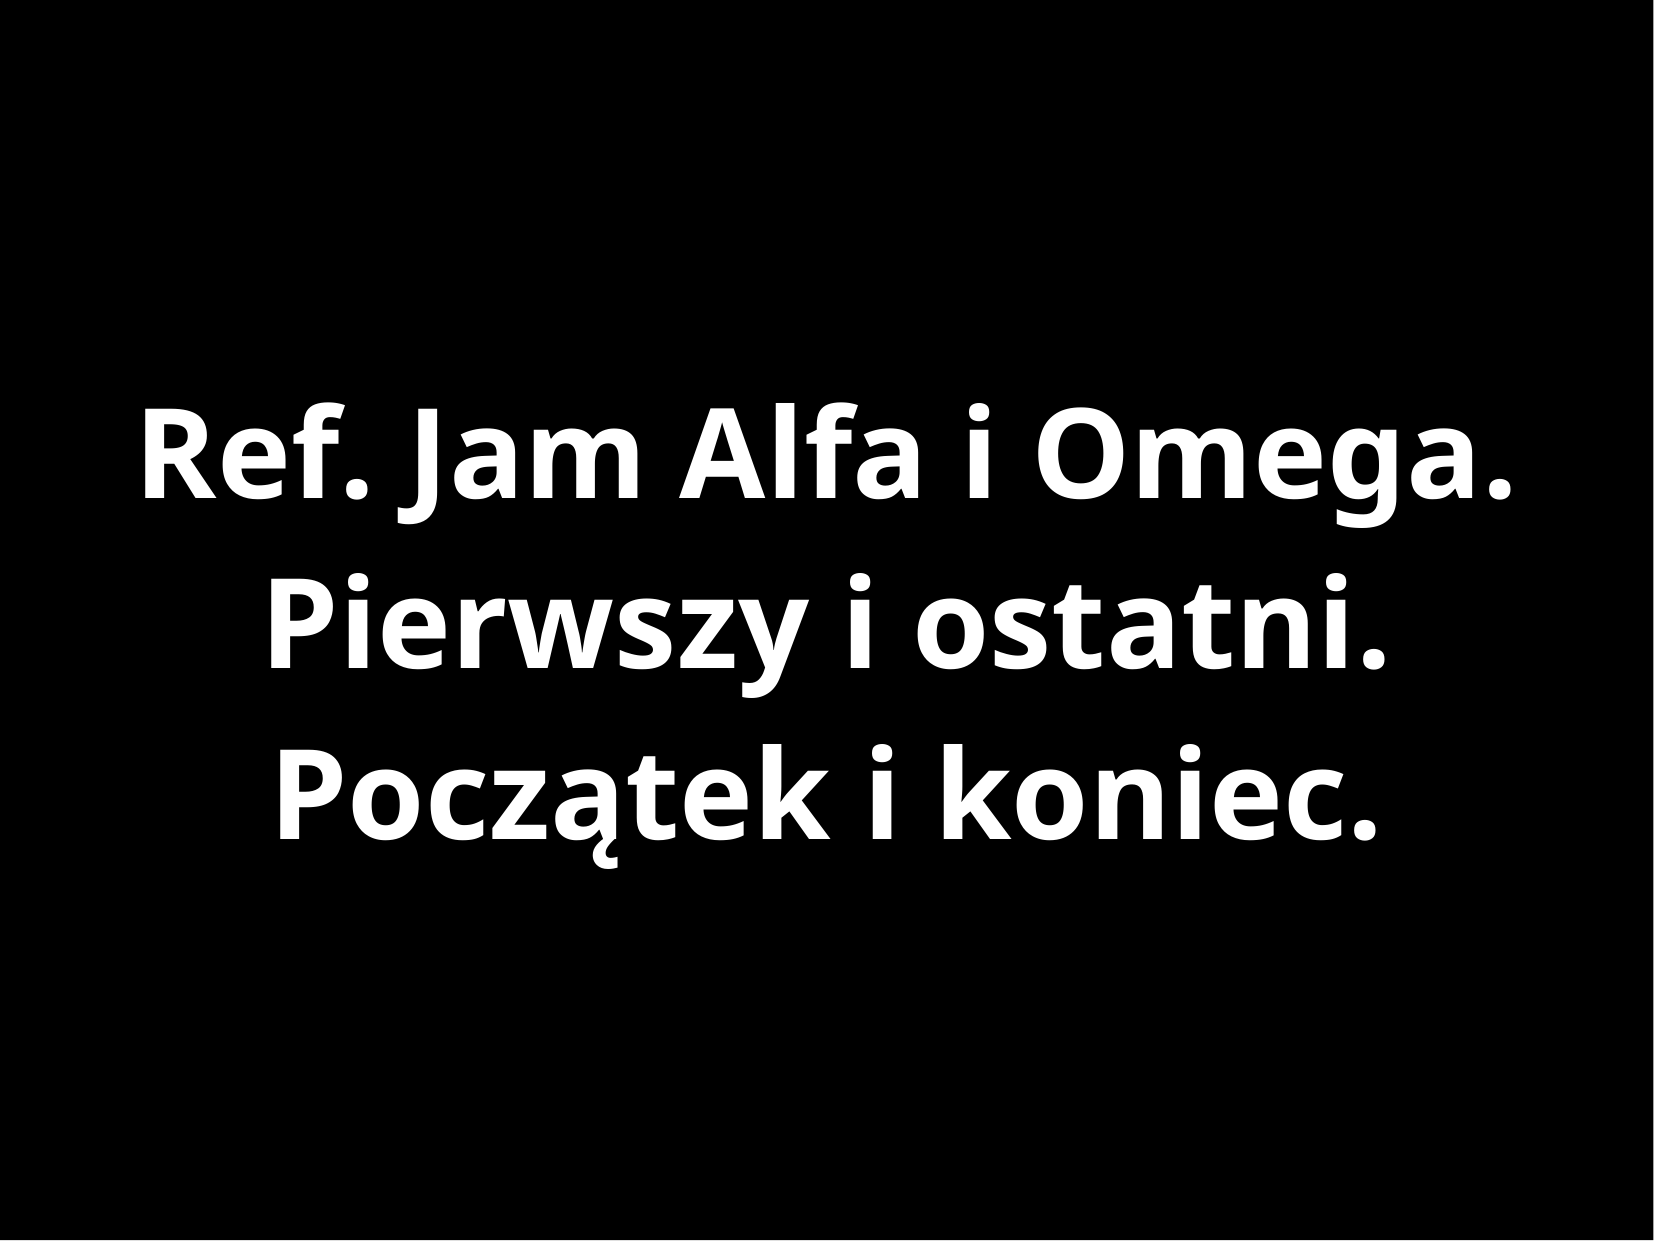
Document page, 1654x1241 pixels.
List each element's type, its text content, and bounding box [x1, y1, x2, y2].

title Ref. Jam Alfa i Omega. Pierwszy i ostatni. Początek i koniec. [0, 0, 1654, 1241]
